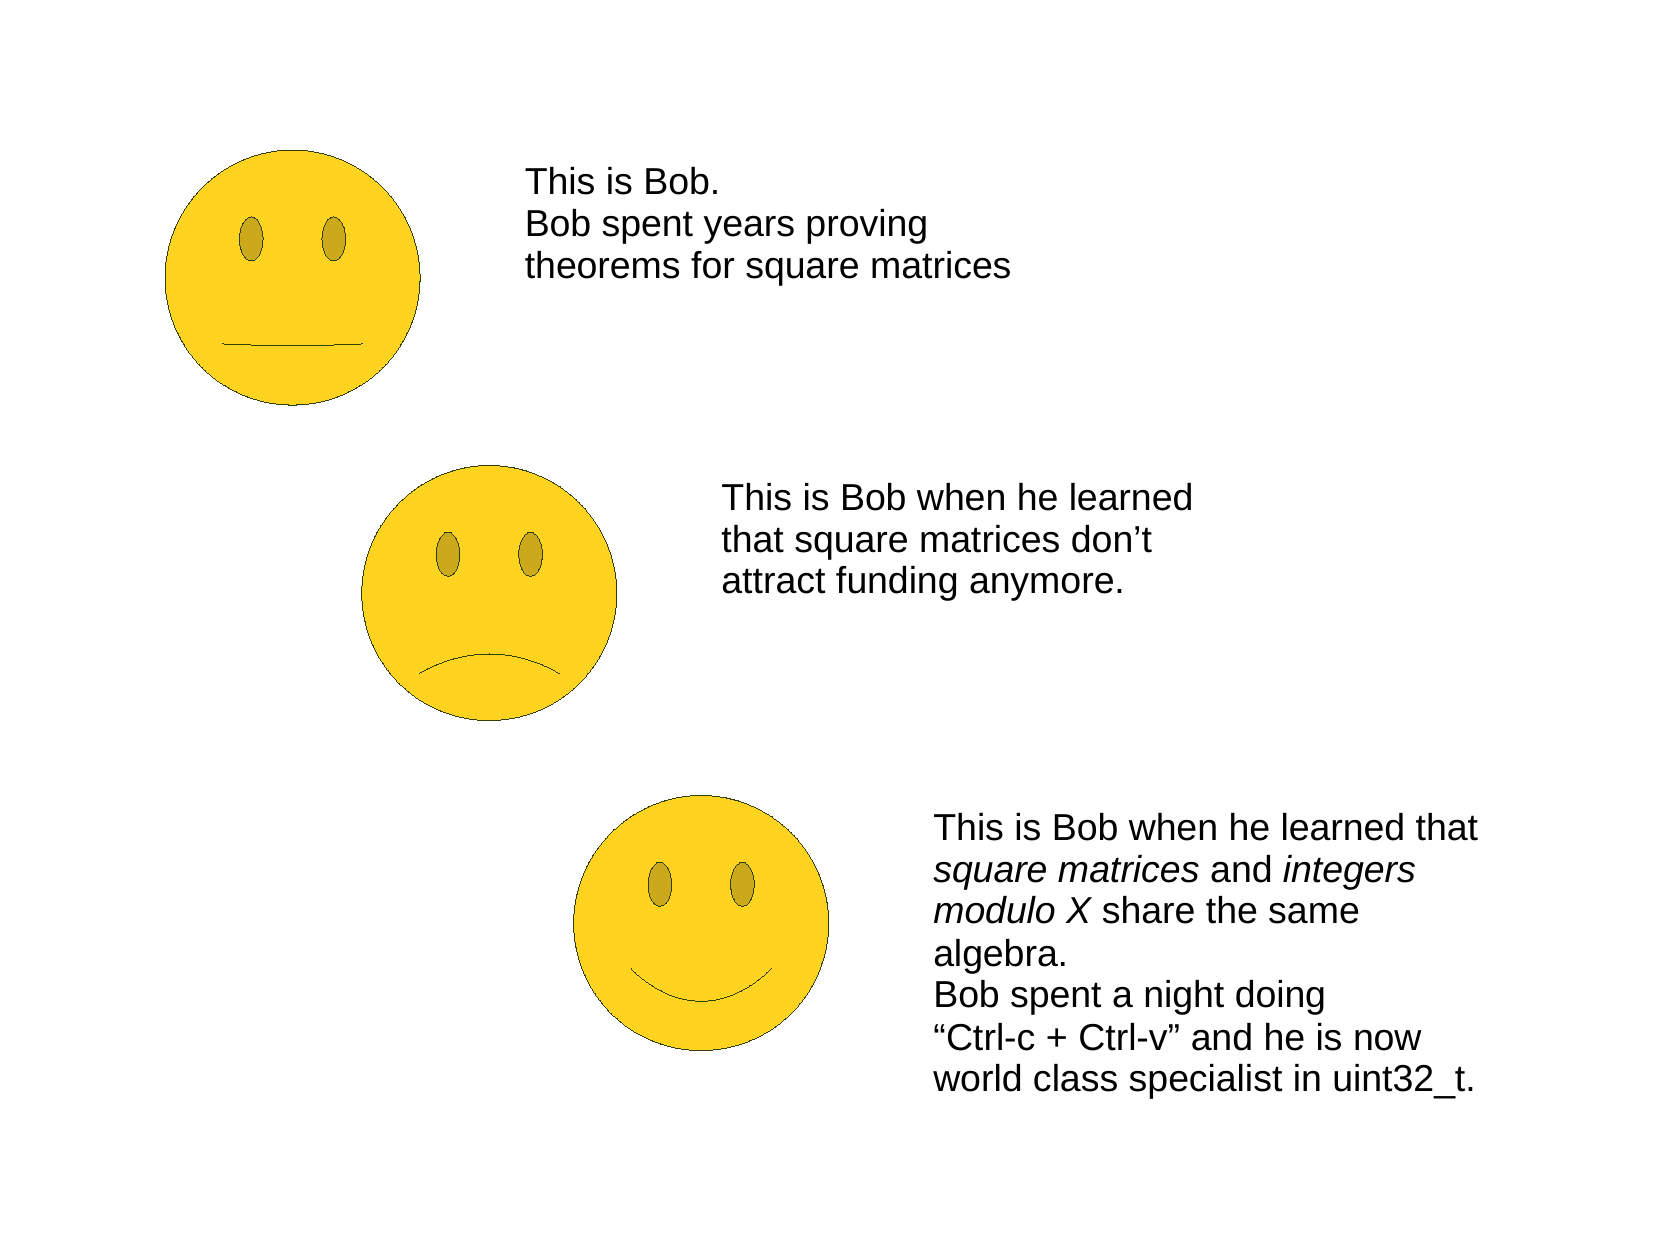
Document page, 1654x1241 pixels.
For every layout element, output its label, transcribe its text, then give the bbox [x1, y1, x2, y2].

text_box This is Bob. Bob spent years proving theorems for square matrices [510, 153, 1036, 336]
text_box [165, 150, 421, 406]
text_box This is Bob when he learned that square matrices don’t attract funding anymore. [706, 468, 1232, 652]
text_box This is Bob when he learned that square matrices and integers modulo X share the same algebra. Bob spent a night doing “Ctrl-c + Ctrl-v” and he is now world class specialist in uint32_t. [918, 798, 1504, 1150]
text_box [361, 465, 617, 721]
text_box [573, 795, 829, 1051]
